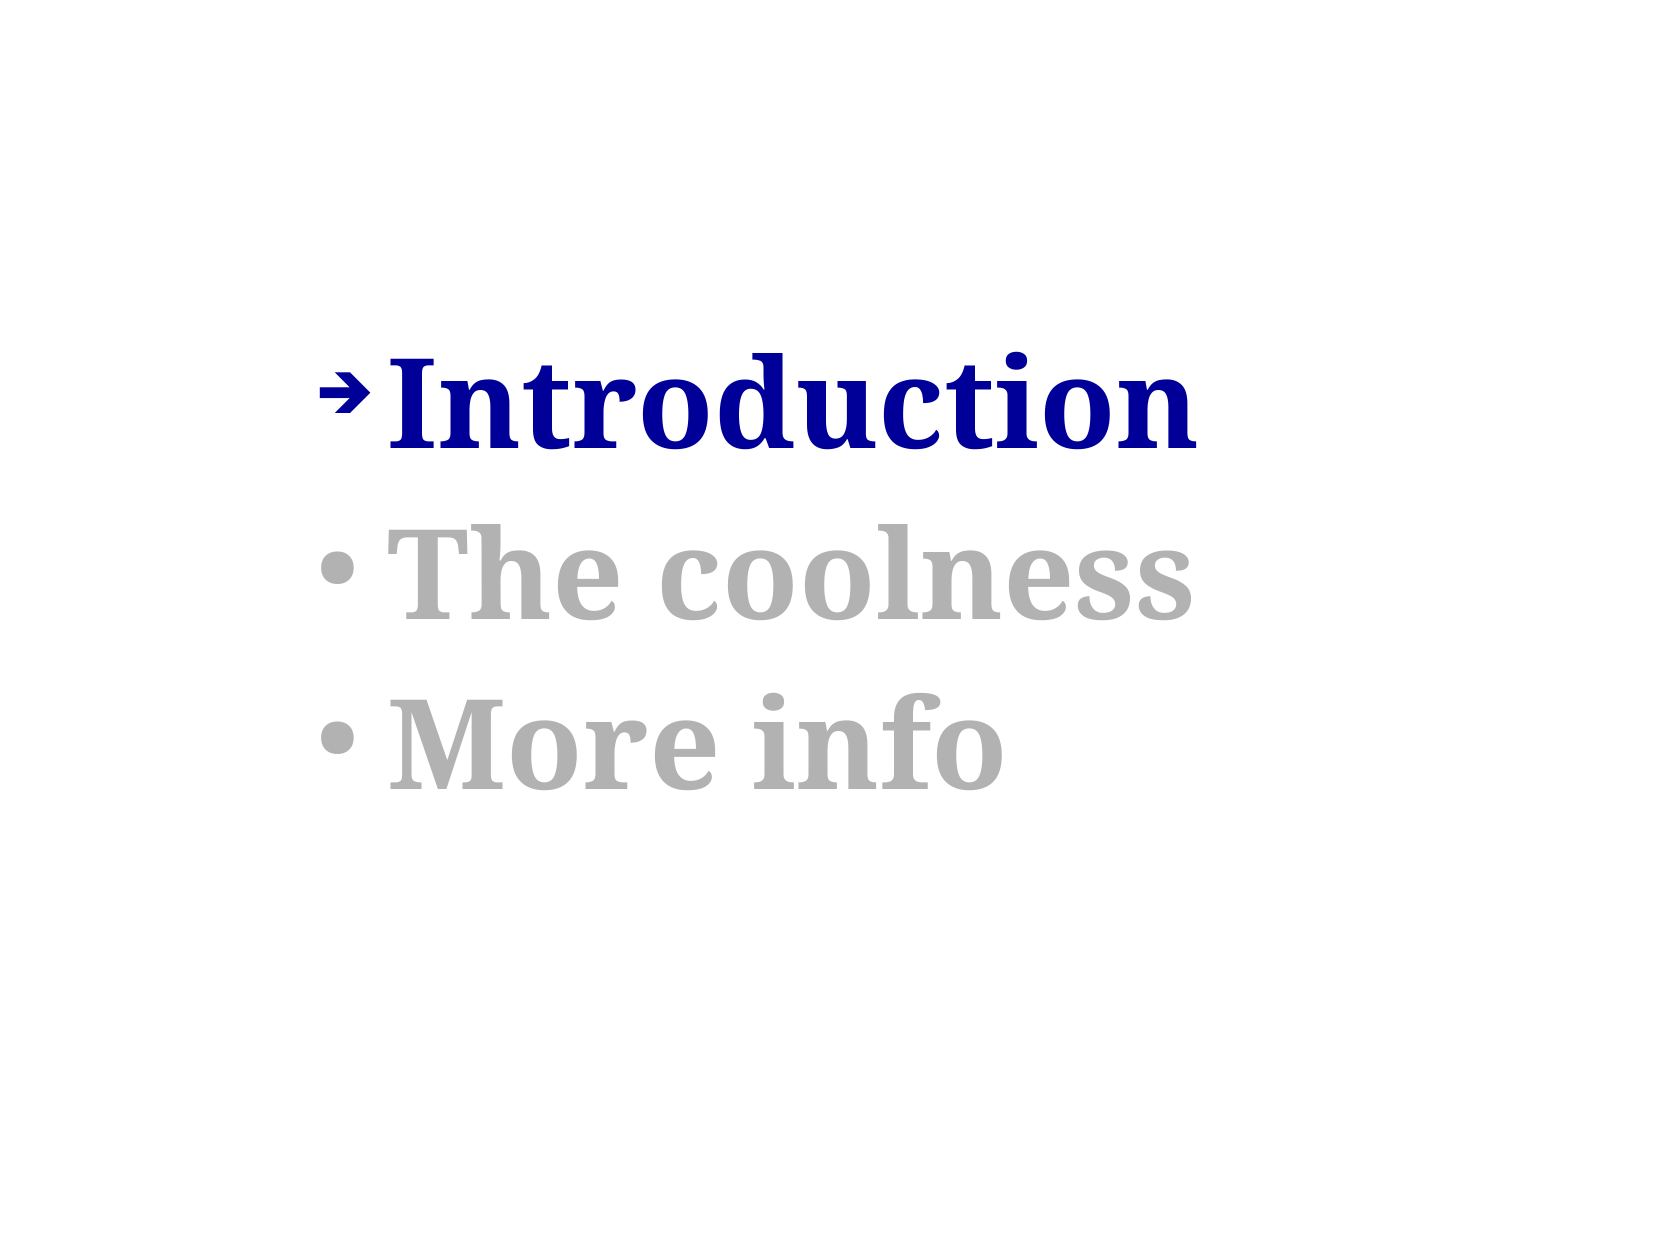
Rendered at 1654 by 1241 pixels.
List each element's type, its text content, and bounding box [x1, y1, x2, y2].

subtitle Introduction The coolness More info [315, 315, 1381, 901]
